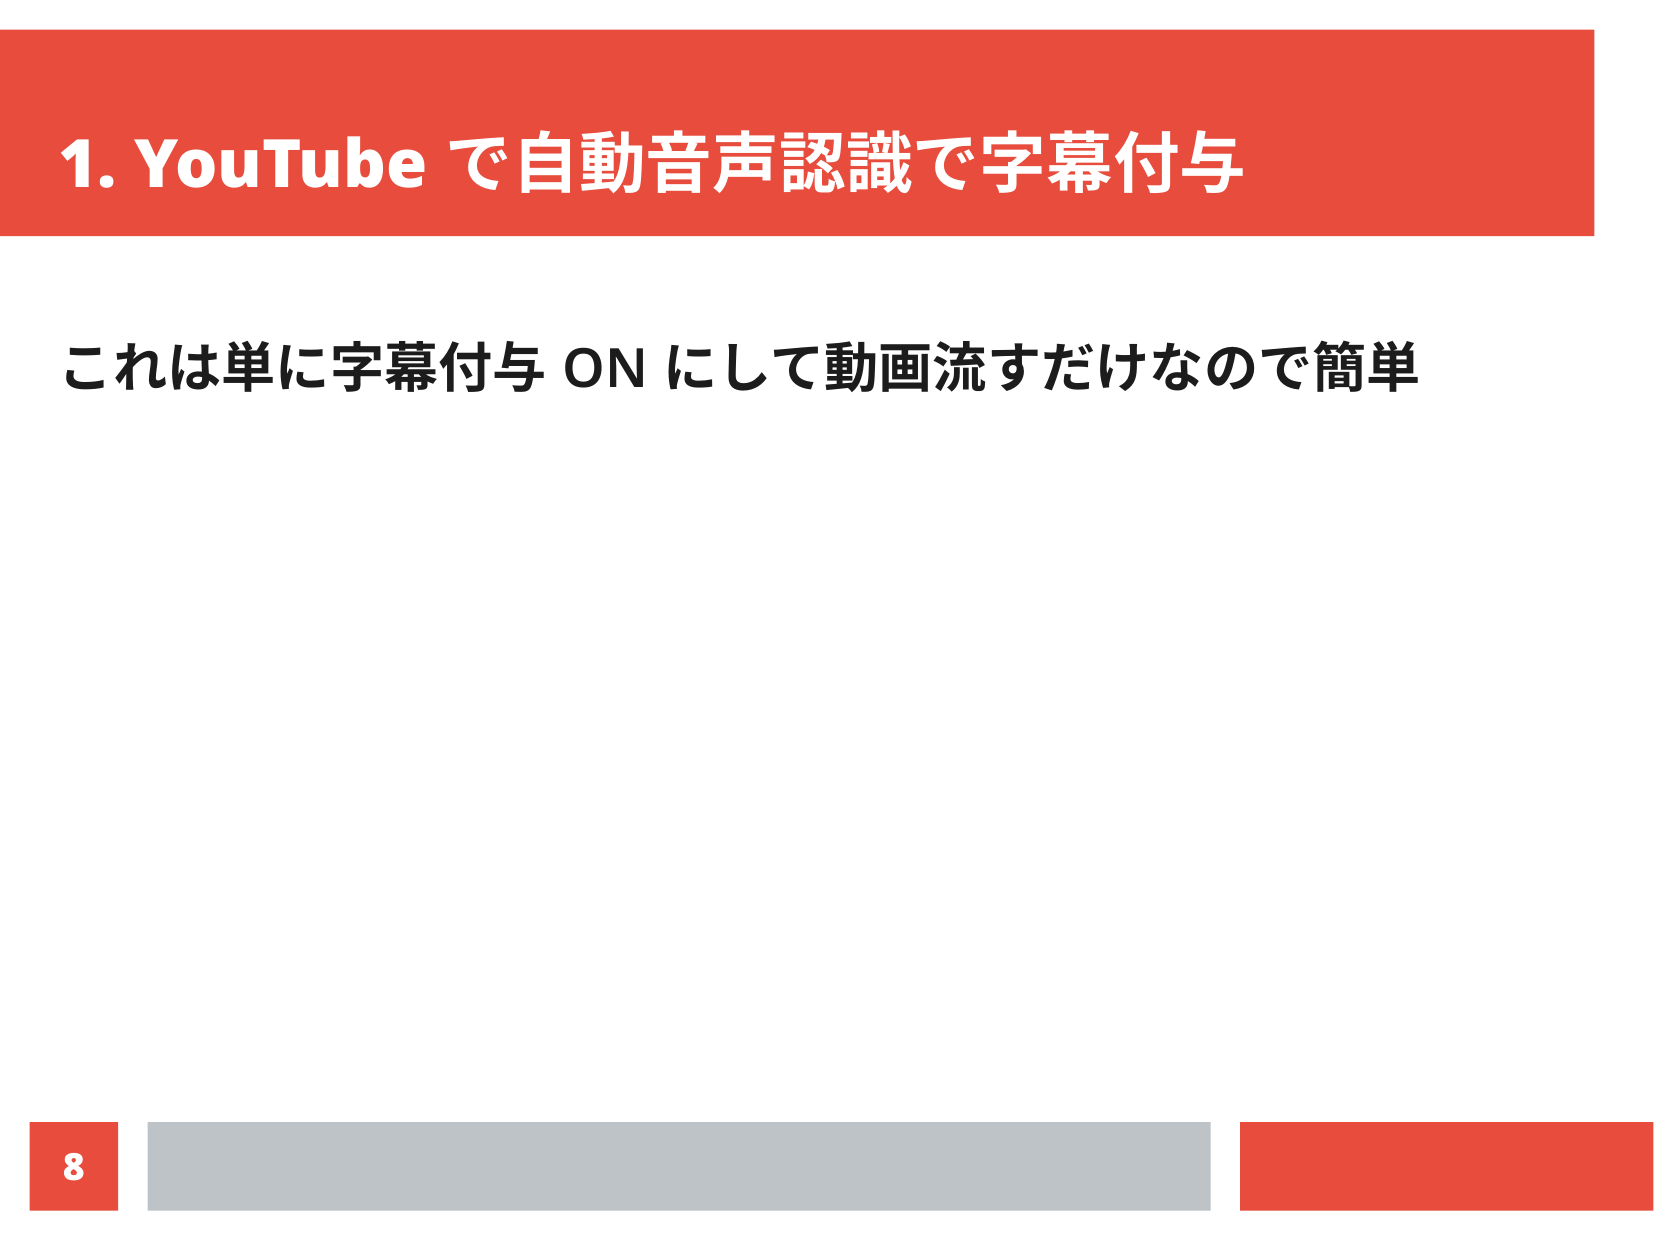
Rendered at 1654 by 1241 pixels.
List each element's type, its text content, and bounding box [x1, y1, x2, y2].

title 1. YouTubeで自動音声認識で字幕付与 [59, 59, 1595, 207]
list これは単に字幕付与ONにして動画流すだけなので簡単 [59, 324, 1565, 1093]
